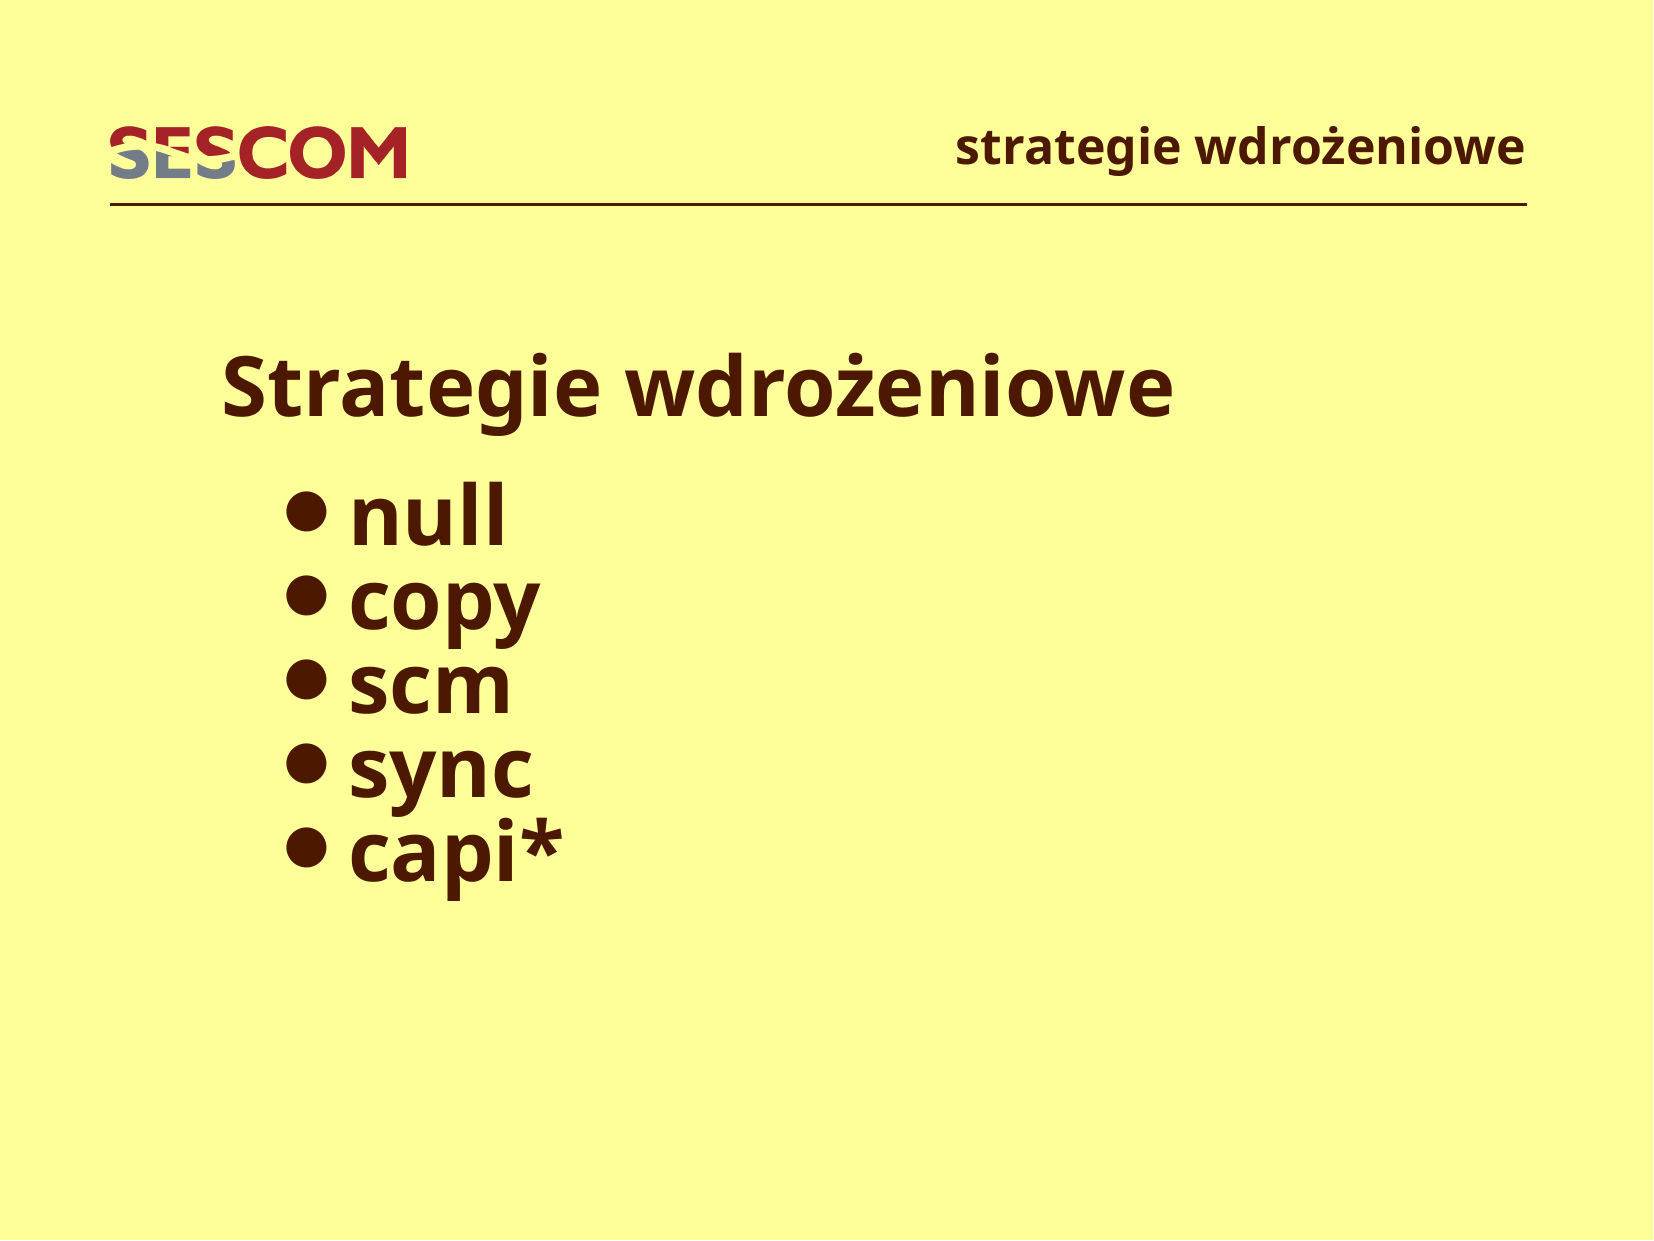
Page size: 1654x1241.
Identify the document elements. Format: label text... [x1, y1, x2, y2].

picture [110, 126, 406, 179]
text_box Strategie wdrożeniowe [206, 320, 1477, 481]
text_box null copy scm sync capi* [265, 470, 1536, 1093]
text_box strategie wdrożeniowe [448, 103, 1541, 207]
